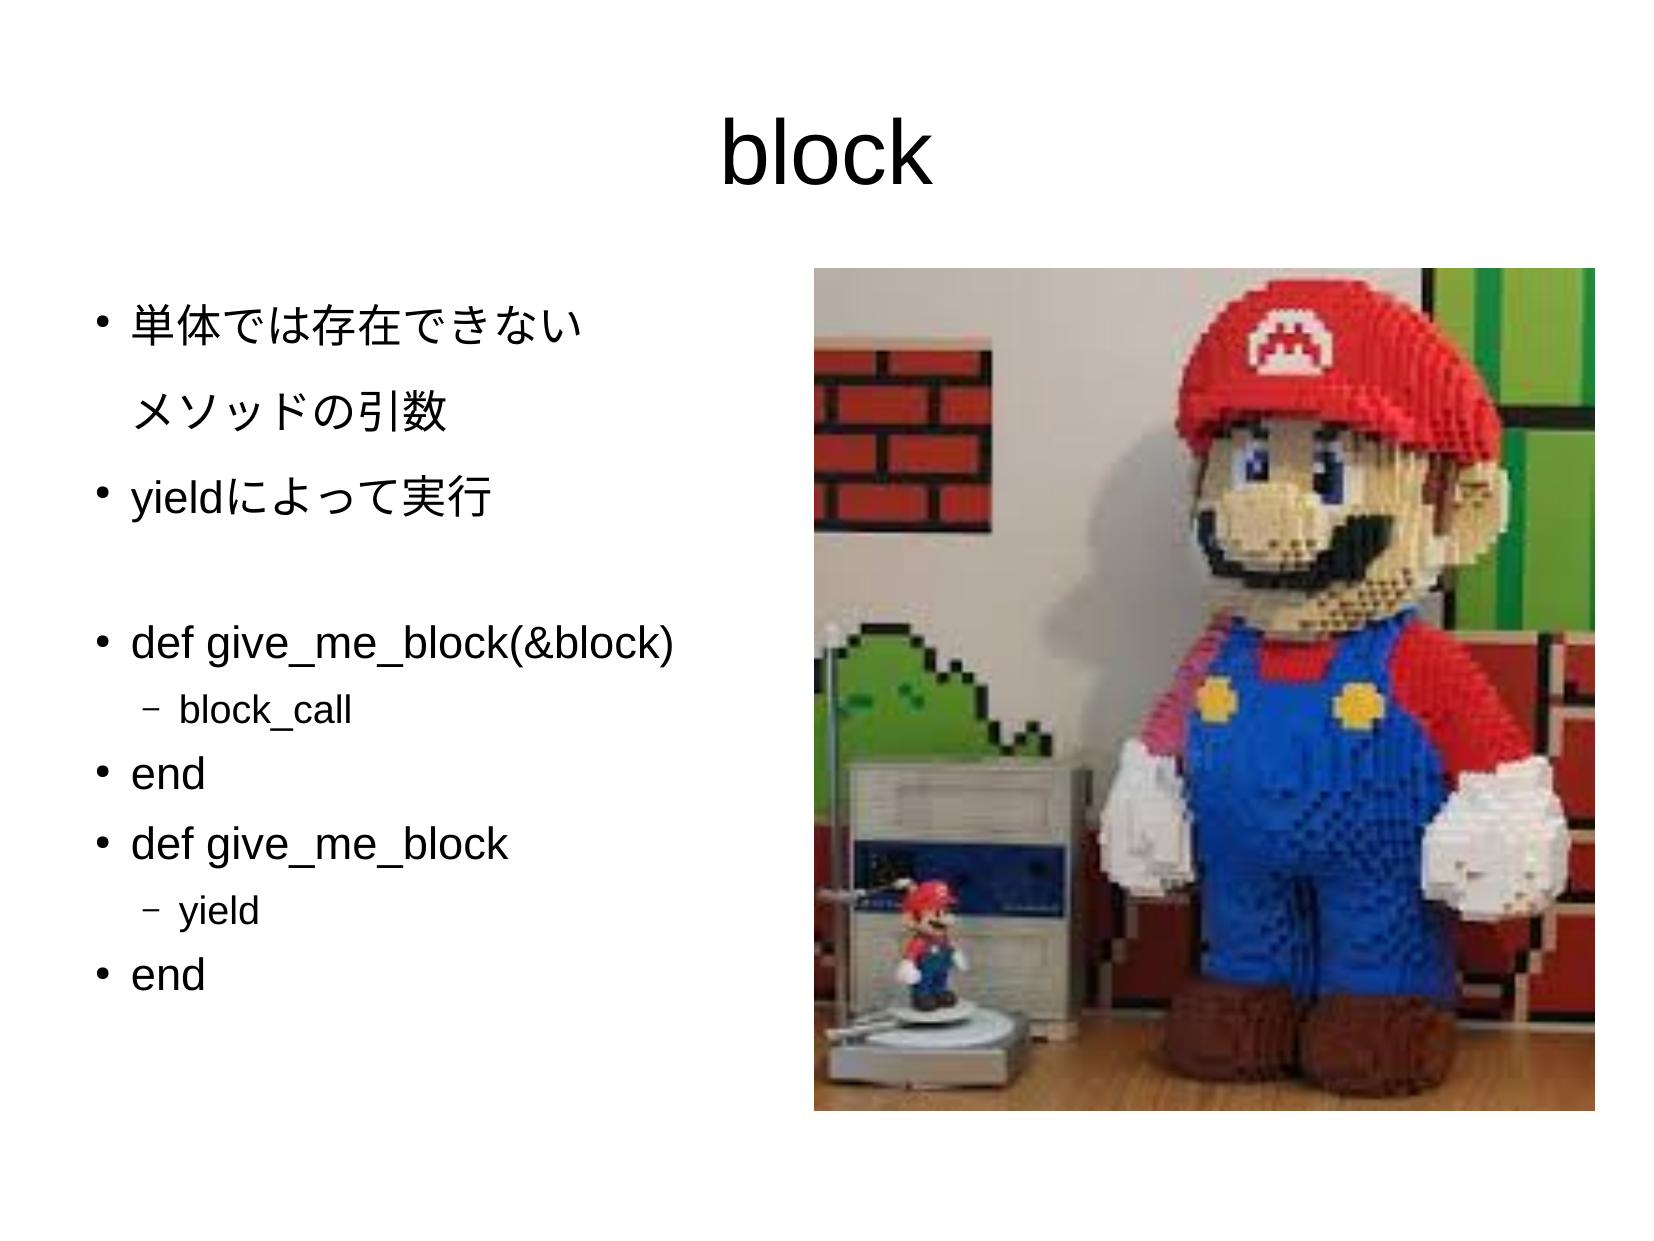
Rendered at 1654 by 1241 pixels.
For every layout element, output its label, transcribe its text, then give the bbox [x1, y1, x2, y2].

title block [82, 49, 1571, 257]
list 単体では存在できない メソッドの引数 yieldによって実行 def give_me_block(&block) block_call end def give_me_block yield end [82, 290, 814, 1010]
picture [814, 268, 1595, 1111]
